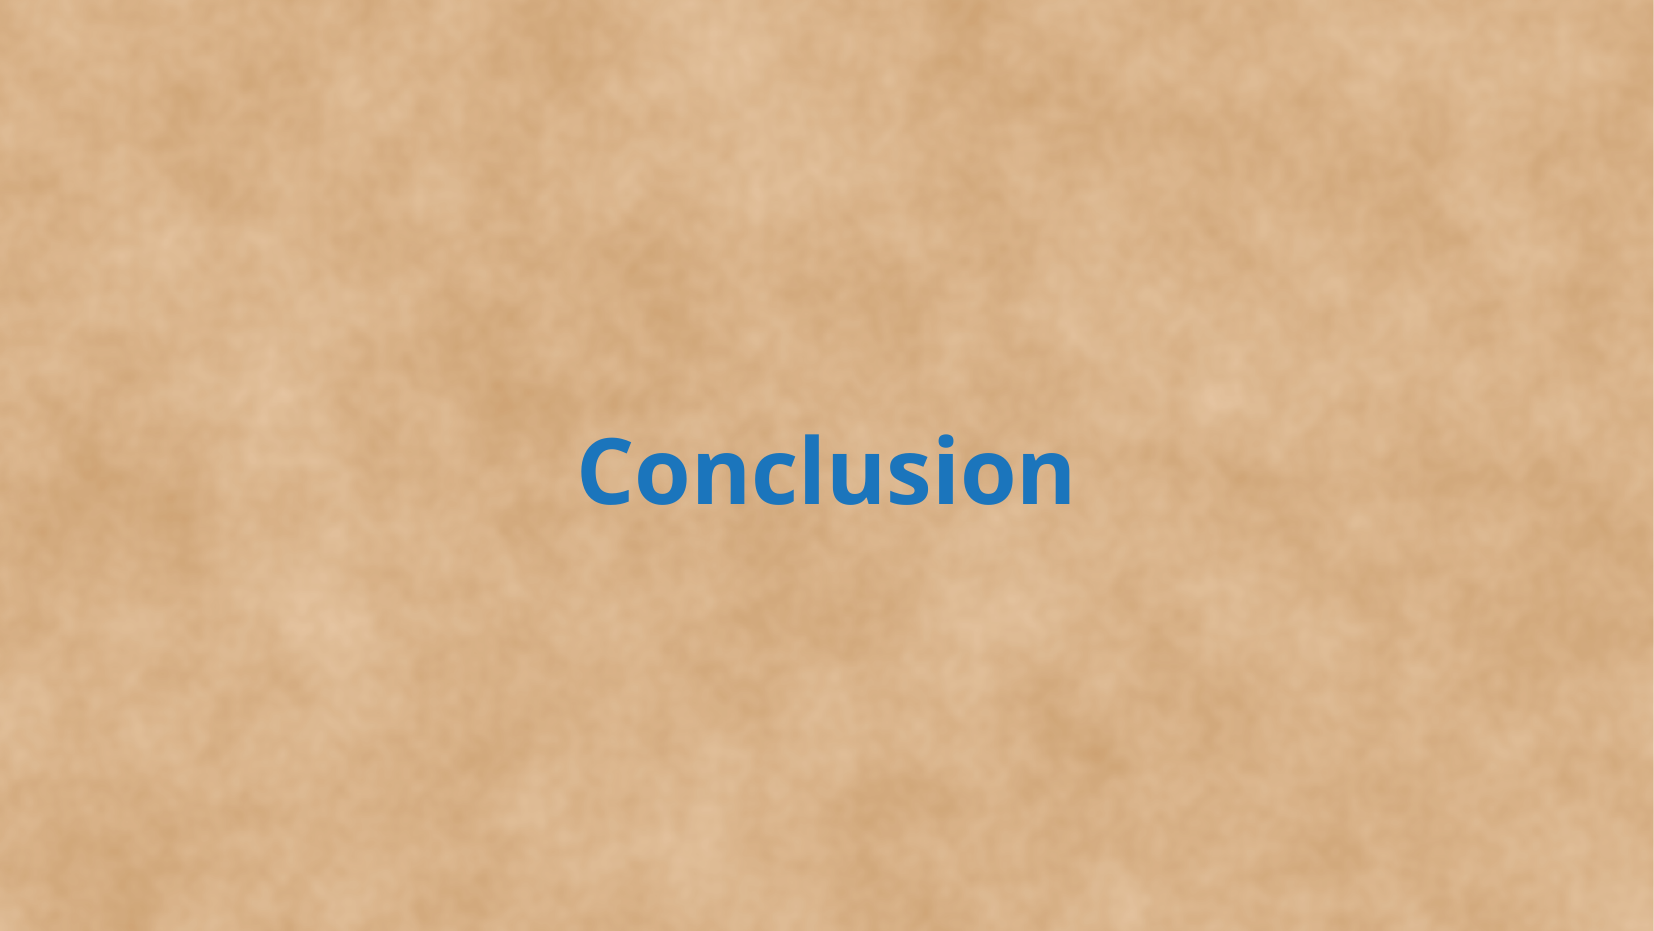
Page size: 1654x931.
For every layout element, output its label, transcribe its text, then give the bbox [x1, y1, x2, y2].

title Conclusion [82, 368, 1571, 570]
picture [0, 0, 1654, 931]
